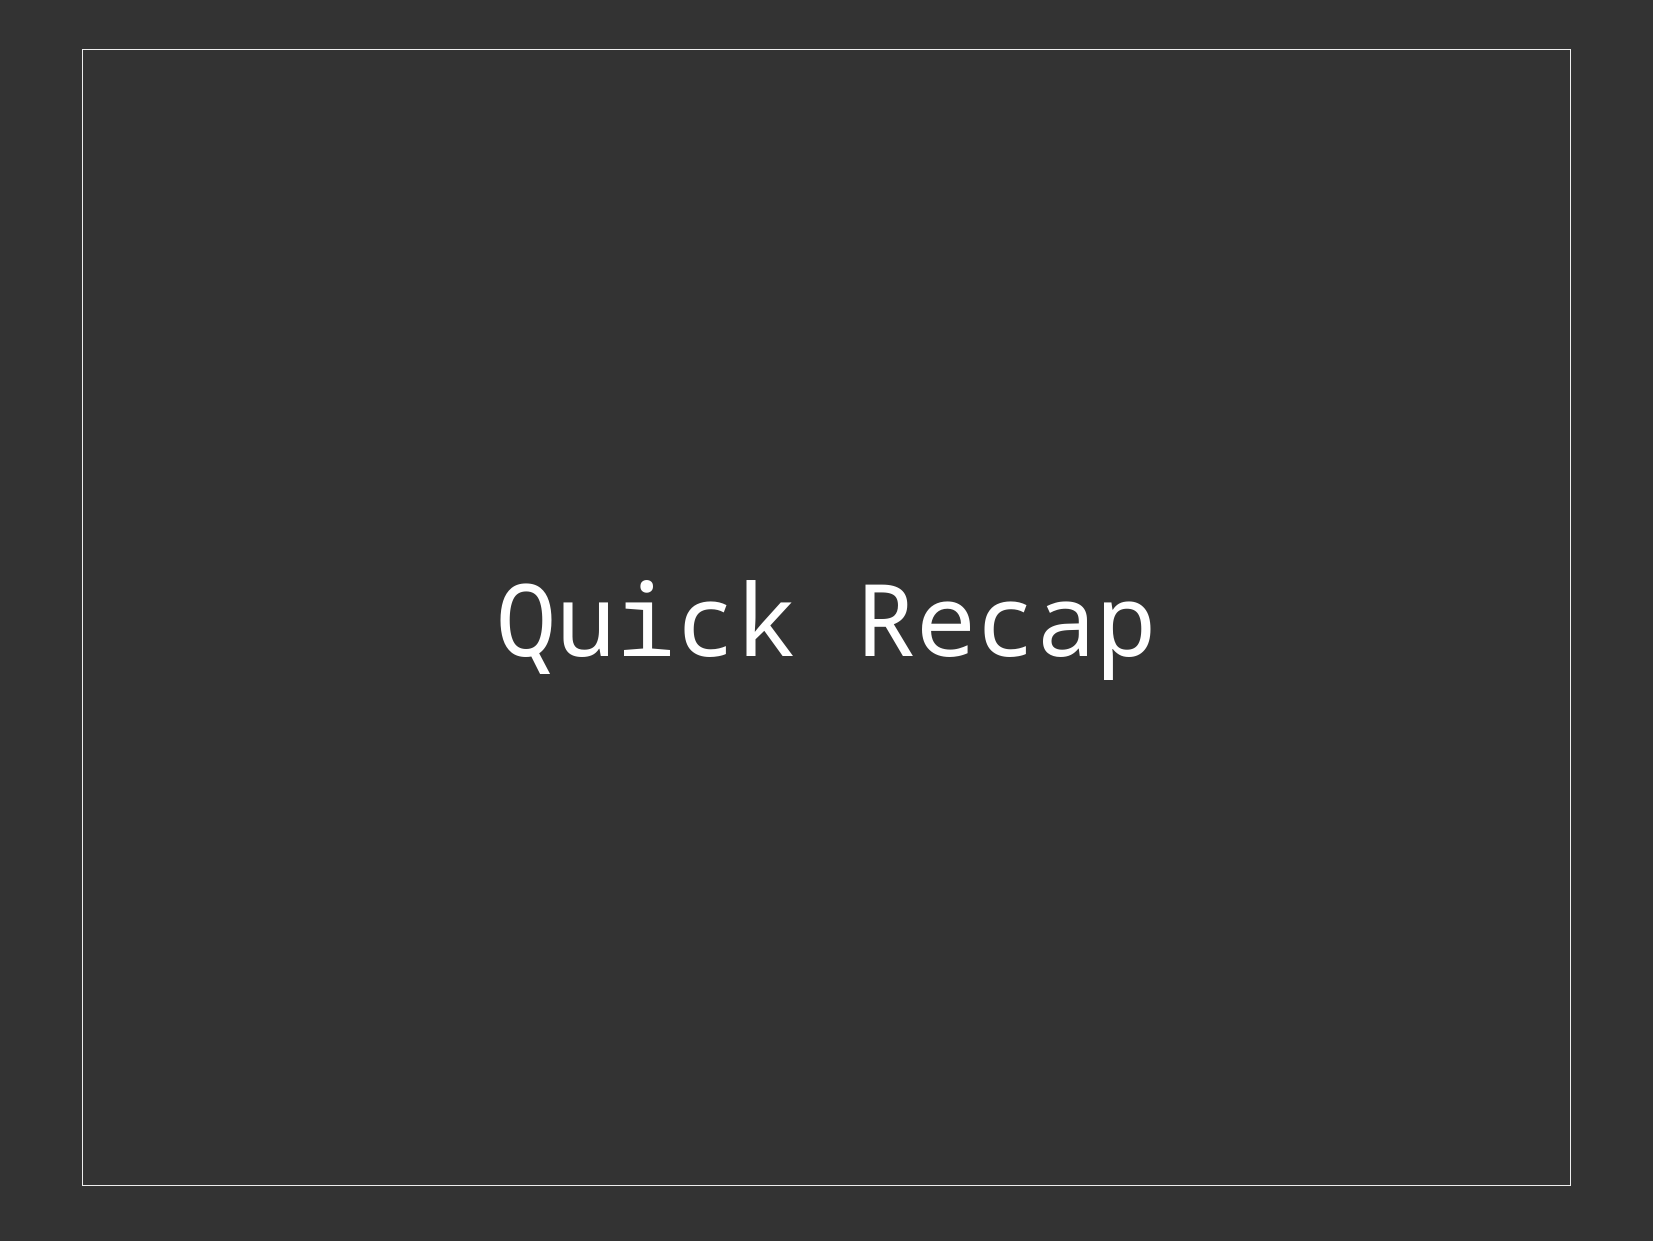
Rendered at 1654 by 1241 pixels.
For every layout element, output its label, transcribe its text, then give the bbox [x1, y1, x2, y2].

subtitle Quick Recap [82, 49, 1571, 1186]
